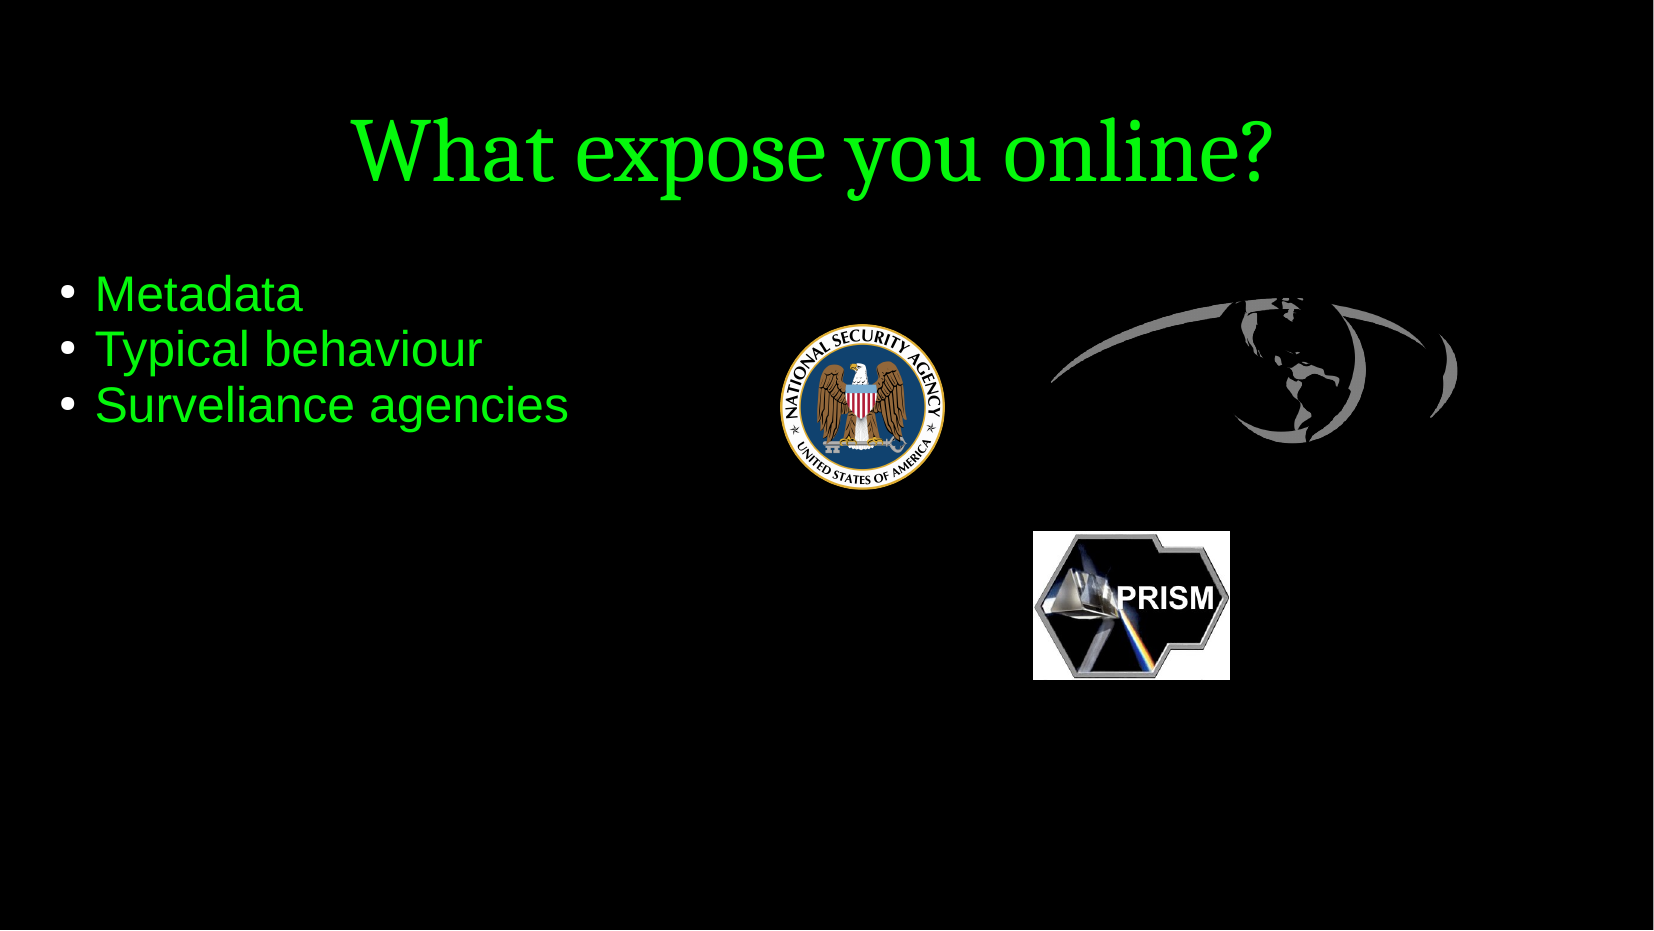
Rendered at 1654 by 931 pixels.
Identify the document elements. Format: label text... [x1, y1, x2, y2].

picture [1033, 531, 1230, 680]
picture [1033, 275, 1452, 443]
title What expose you online? [59, 37, 1571, 266]
subtitle Metadata Typical behaviour Surveliance agencies [59, 265, 798, 817]
picture [780, 324, 945, 490]
